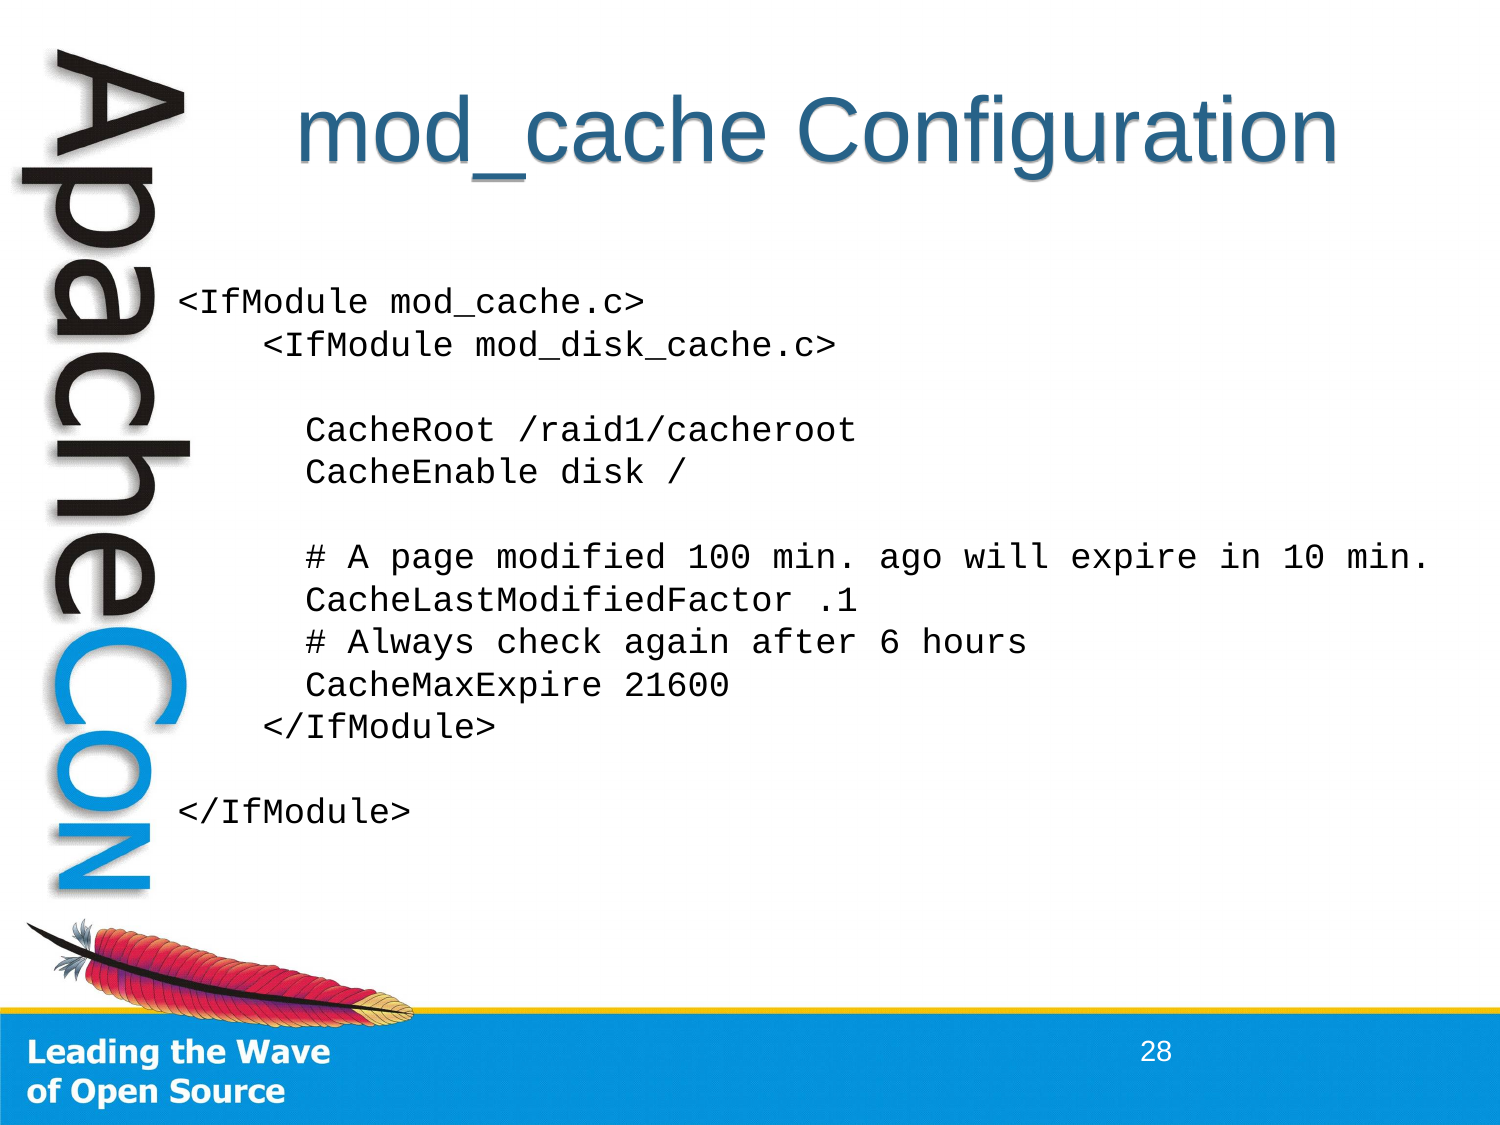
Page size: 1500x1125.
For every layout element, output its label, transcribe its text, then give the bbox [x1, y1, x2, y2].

title mod_cache Configuration [212, 62, 1426, 188]
text_box <IfModule mod_cache.c> <IfModule mod_disk_cache.c> CacheRoot /raid1/cacheroot CacheEnable disk / # A page modified 100 min. ago will expire in 10 min. CacheLastModifiedFactor .1 # Always check again after 6 hours CacheMaxExpire 21600 </IfModule> </IfModule> [163, 271, 1446, 838]
text_box 28 [1125, 1025, 1438, 1101]
